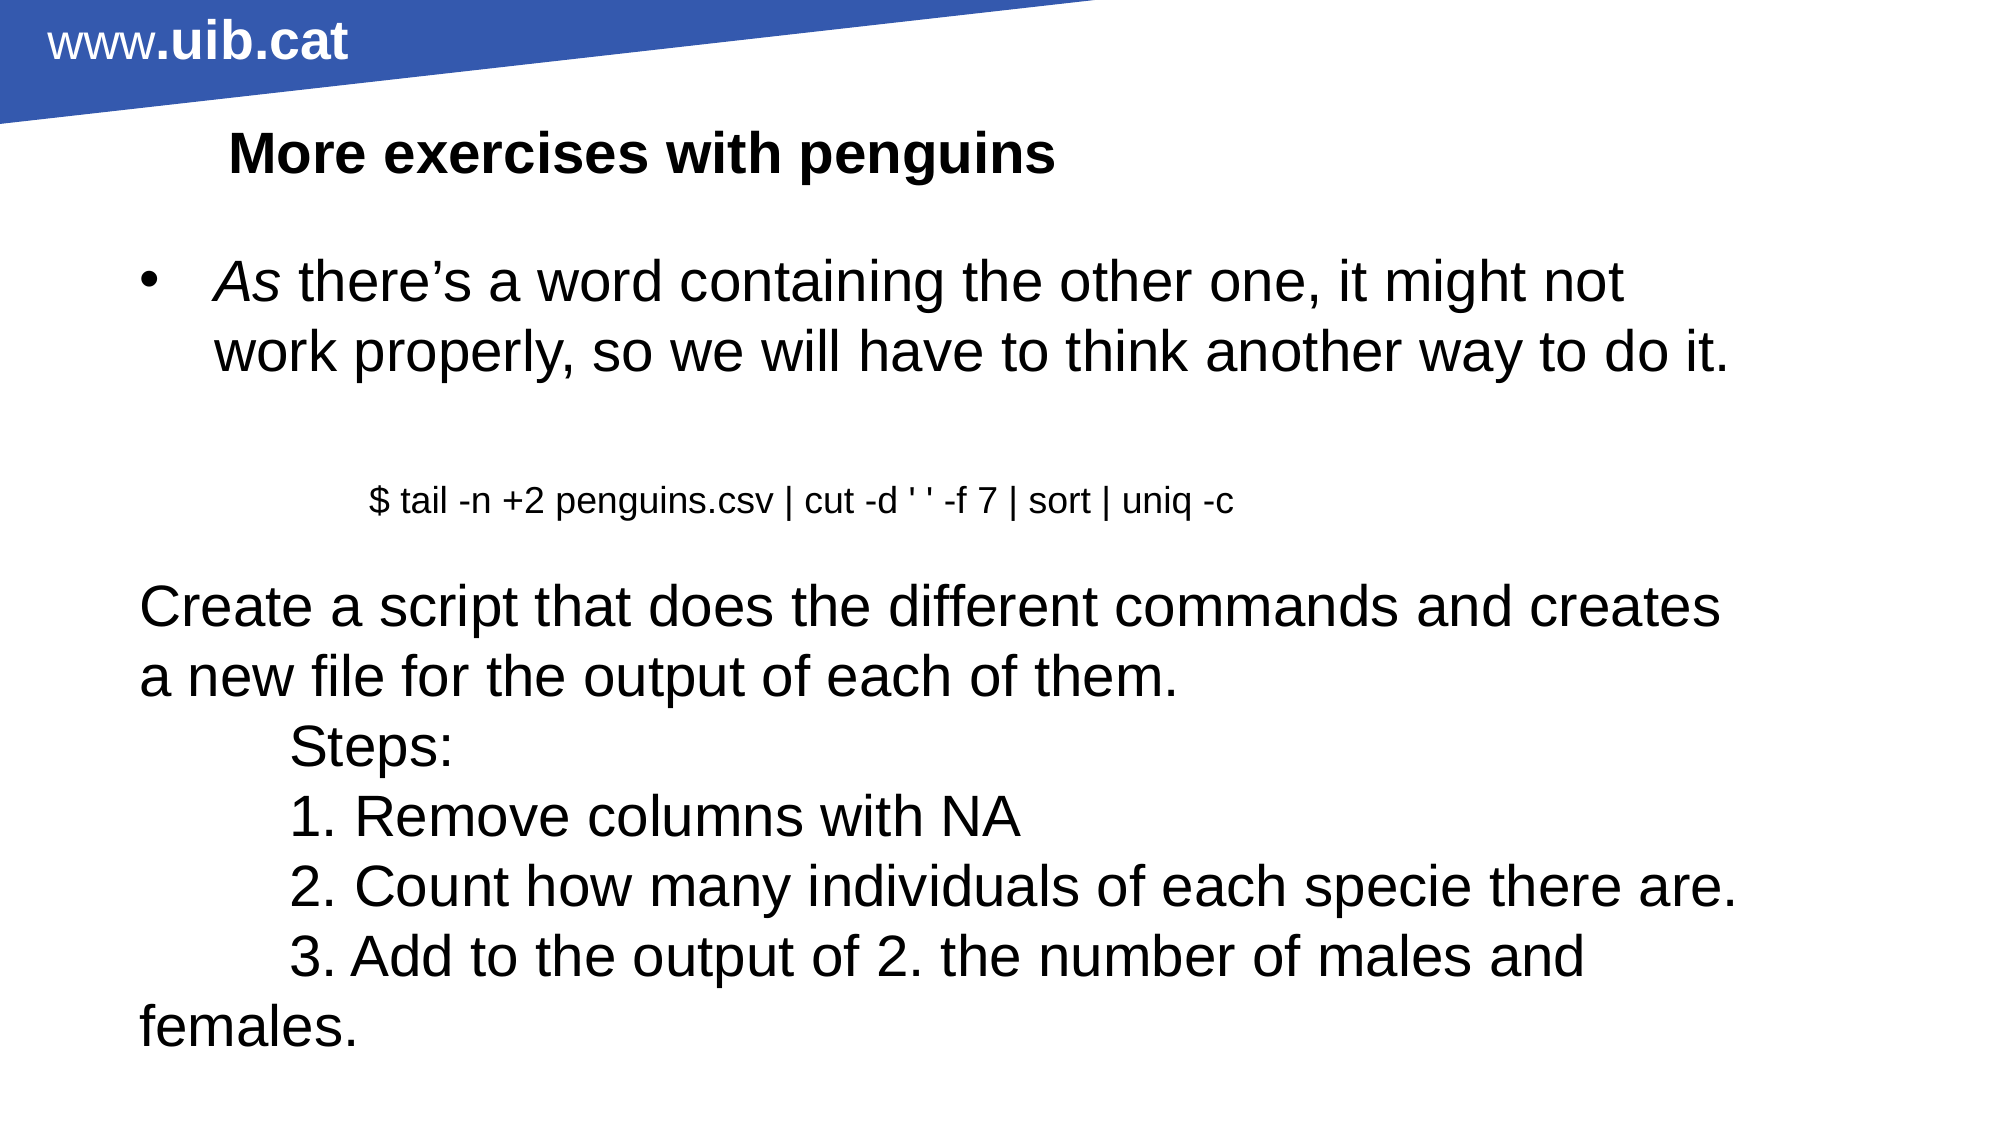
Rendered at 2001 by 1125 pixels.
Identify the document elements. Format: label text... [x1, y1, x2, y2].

text_box $ tail -n +2 penguins.csv | cut -d ' ' -f 7 | sort | uniq -c [354, 472, 1628, 530]
text_box As there’s a word containing the other one, it might not work properly, so we will have to think another way to do it. Create a script that does the different commands and creates a new file for the output of each of them. Steps: 1. Remove columns with NA 2. Count how many individuals of each specie there are. 3. Add to the output of 2. the number of males and females. [124, 236, 1779, 965]
text_box More exercises with penguins [213, 107, 1135, 193]
